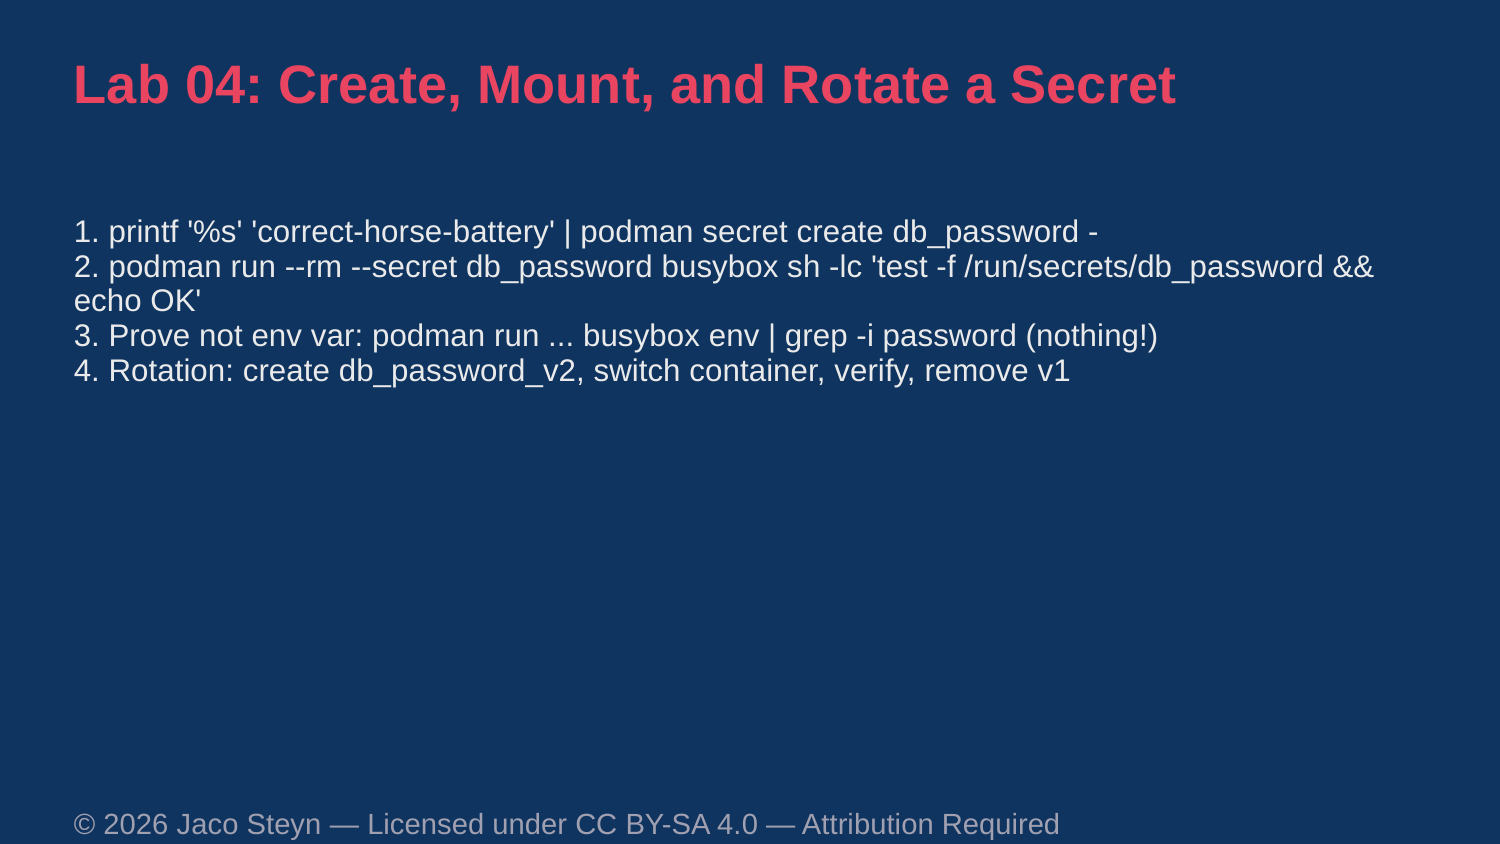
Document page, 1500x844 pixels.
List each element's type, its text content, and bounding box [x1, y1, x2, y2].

text_box © 2026 Jaco Steyn — Licensed under CC BY-SA 4.0 — Attribution Required [59, 800, 1441, 836]
title Lab 04: Create, Mount, and Rotate a Secret [59, 47, 1441, 166]
text_box 1. printf '%s' 'correct-horse-battery' | podman secret create db_password - 2. podman run --rm --secret db_password busybox sh -lc 'test -f /run/secrets/db_password && echo OK' 3. Prove not env var: podman run ... busybox env | grep -i password (nothing!) 4. Rotation: create db_password_v2, switch container, verify, remove v1 [59, 206, 1441, 798]
